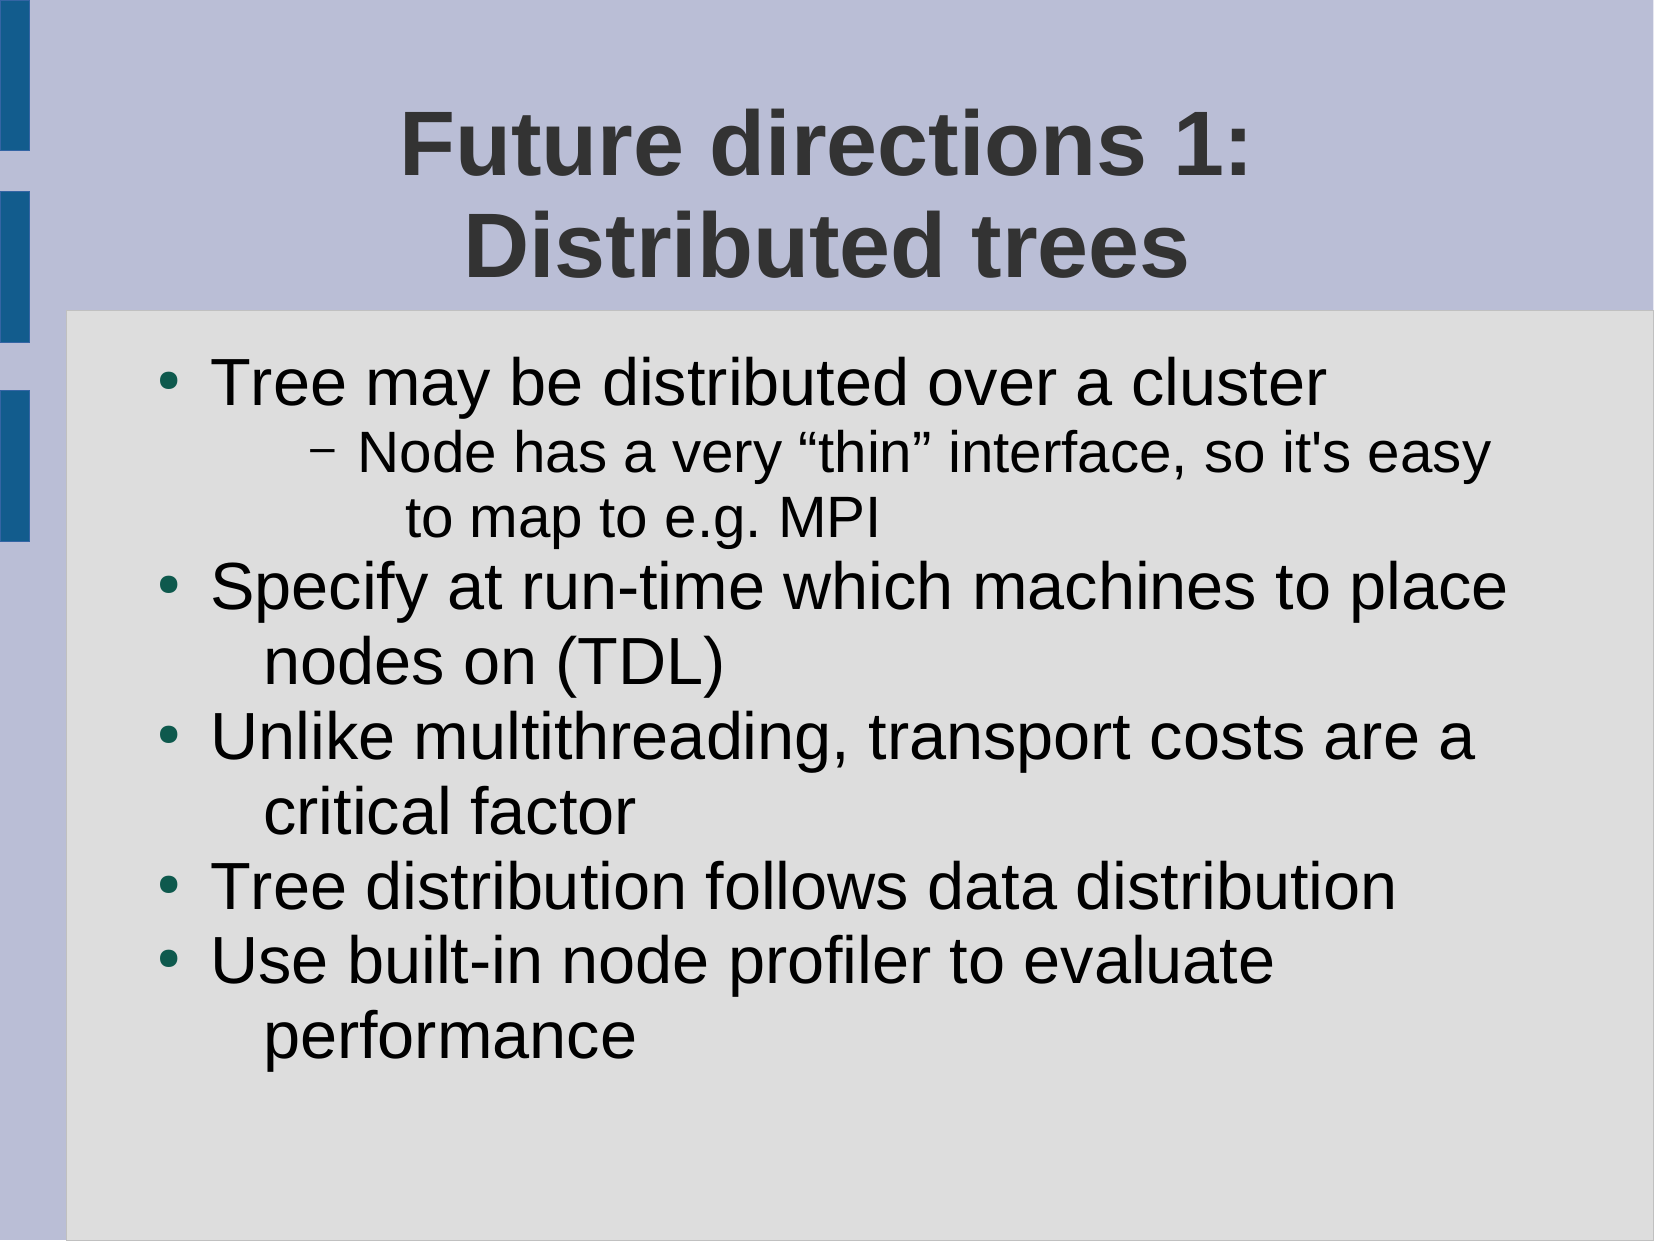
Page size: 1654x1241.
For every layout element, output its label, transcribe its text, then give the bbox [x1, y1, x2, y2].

list Tree may be distributed over a cluster Node has a very “thin” interface, so it's easy to map to e.g. MPI Specify at run-time which machines to place nodes on (TDL) Unlike multithreading, transport costs are a critical factor Tree distribution follows data distribution Use built-in node profiler to evaluate performance [121, 344, 1534, 1127]
title Future directions 1: Distributed trees [121, 91, 1534, 299]
